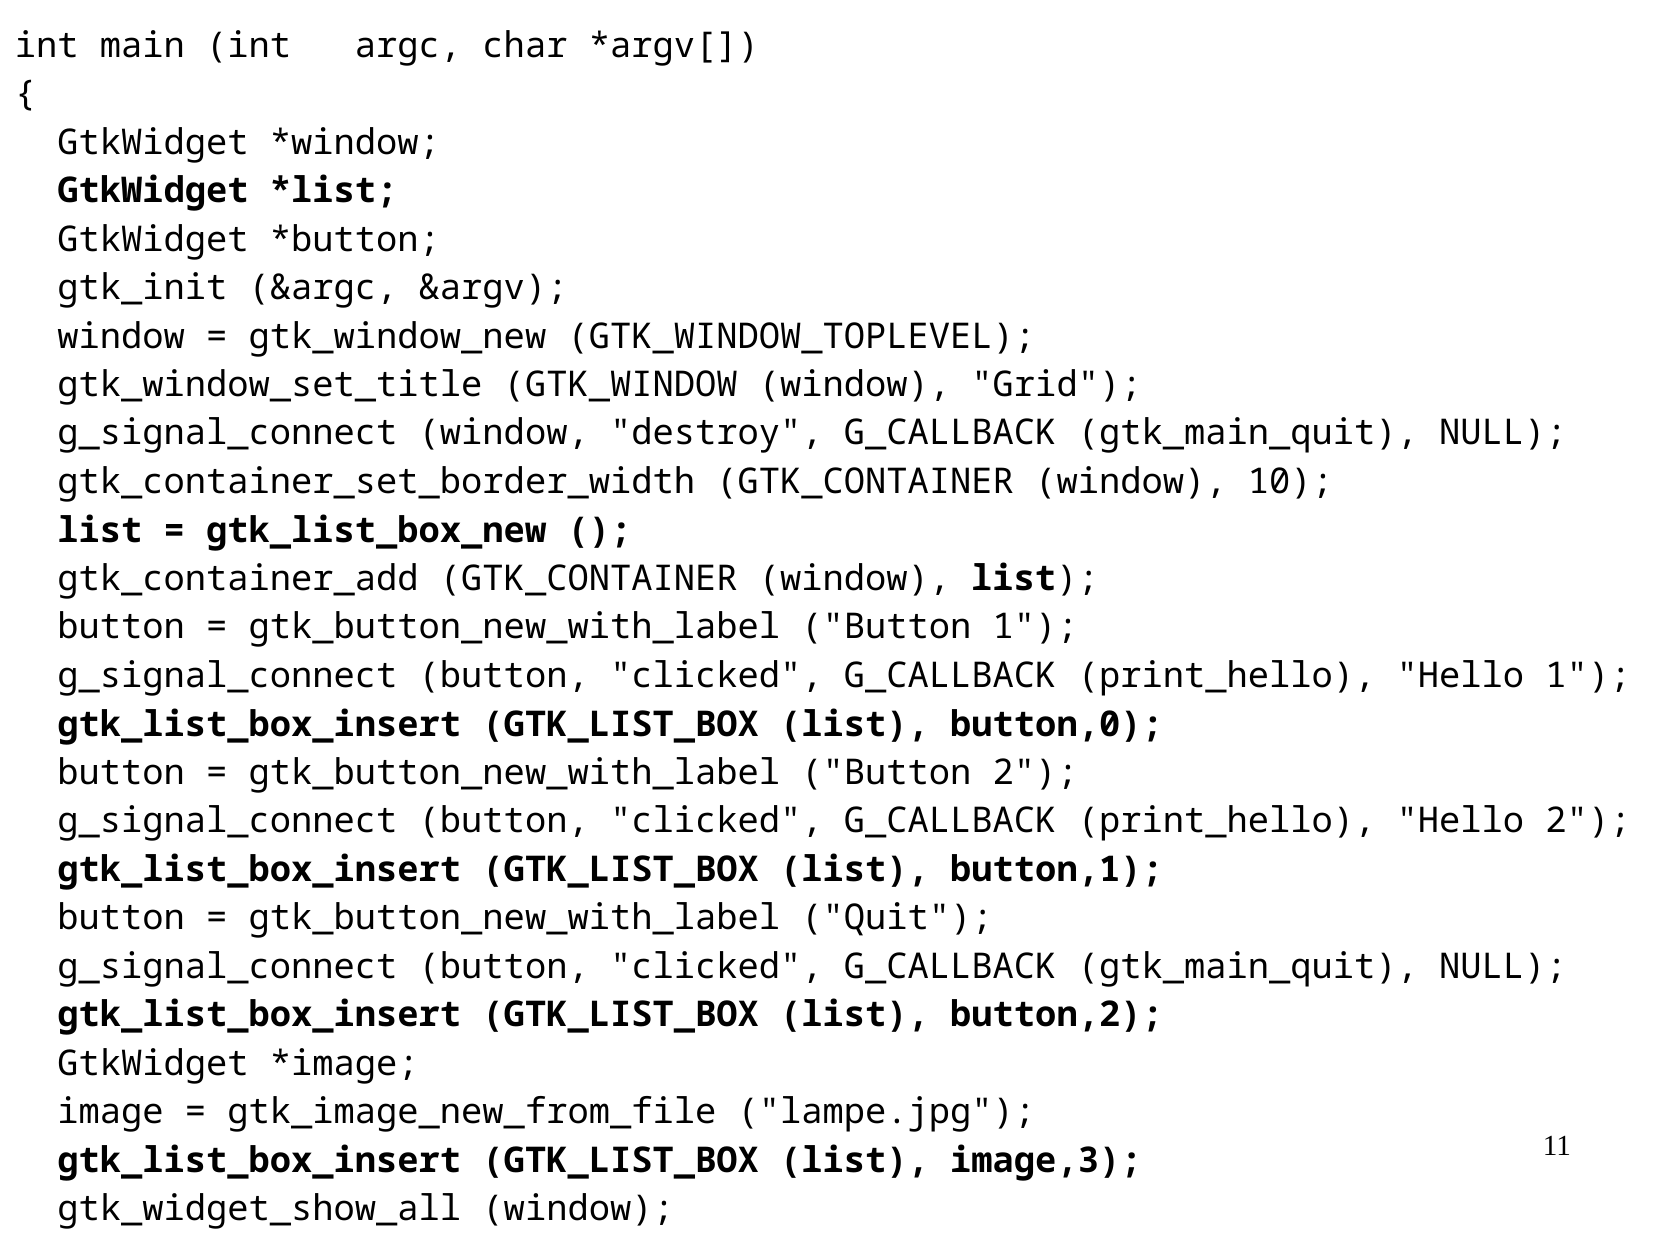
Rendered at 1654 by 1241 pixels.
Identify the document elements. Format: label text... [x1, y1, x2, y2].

text_box int main (int argc, char *argv[]) { GtkWidget *window; GtkWidget *list; GtkWidget *button; gtk_init (&argc, &argv); window = gtk_window_new (GTK_WINDOW_TOPLEVEL); gtk_window_set_title (GTK_WINDOW (window), "Grid"); g_signal_connect (window, "destroy", G_CALLBACK (gtk_main_quit), NULL); gtk_container_set_border_width (GTK_CONTAINER (window), 10); list = gtk_list_box_new (); gtk_container_add (GTK_CONTAINER (window), list); button = gtk_button_new_with_label ("Button 1"); g_signal_connect (button, "clicked", G_CALLBACK (print_hello), "Hello 1"); gtk_list_box_insert (GTK_LIST_BOX (list), button,0); button = gtk_button_new_with_label ("Button 2"); g_signal_connect (button, "clicked", G_CALLBACK (print_hello), "Hello 2"); gtk_list_box_insert (GTK_LIST_BOX (list), button,1); button = gtk_button_new_with_label ("Quit"); g_signal_connect (button, "clicked", G_CALLBACK (gtk_main_quit), NULL); gtk_list_box_insert (GTK_LIST_BOX (list), button,2); GtkWidget *image; image = gtk_image_new_from_file ("lampe.jpg"); gtk_list_box_insert (GTK_LIST_BOX (list), image,3); gtk_widget_show_all (window); gtk_main (); return 0; } [0, 11, 1654, 1203]
